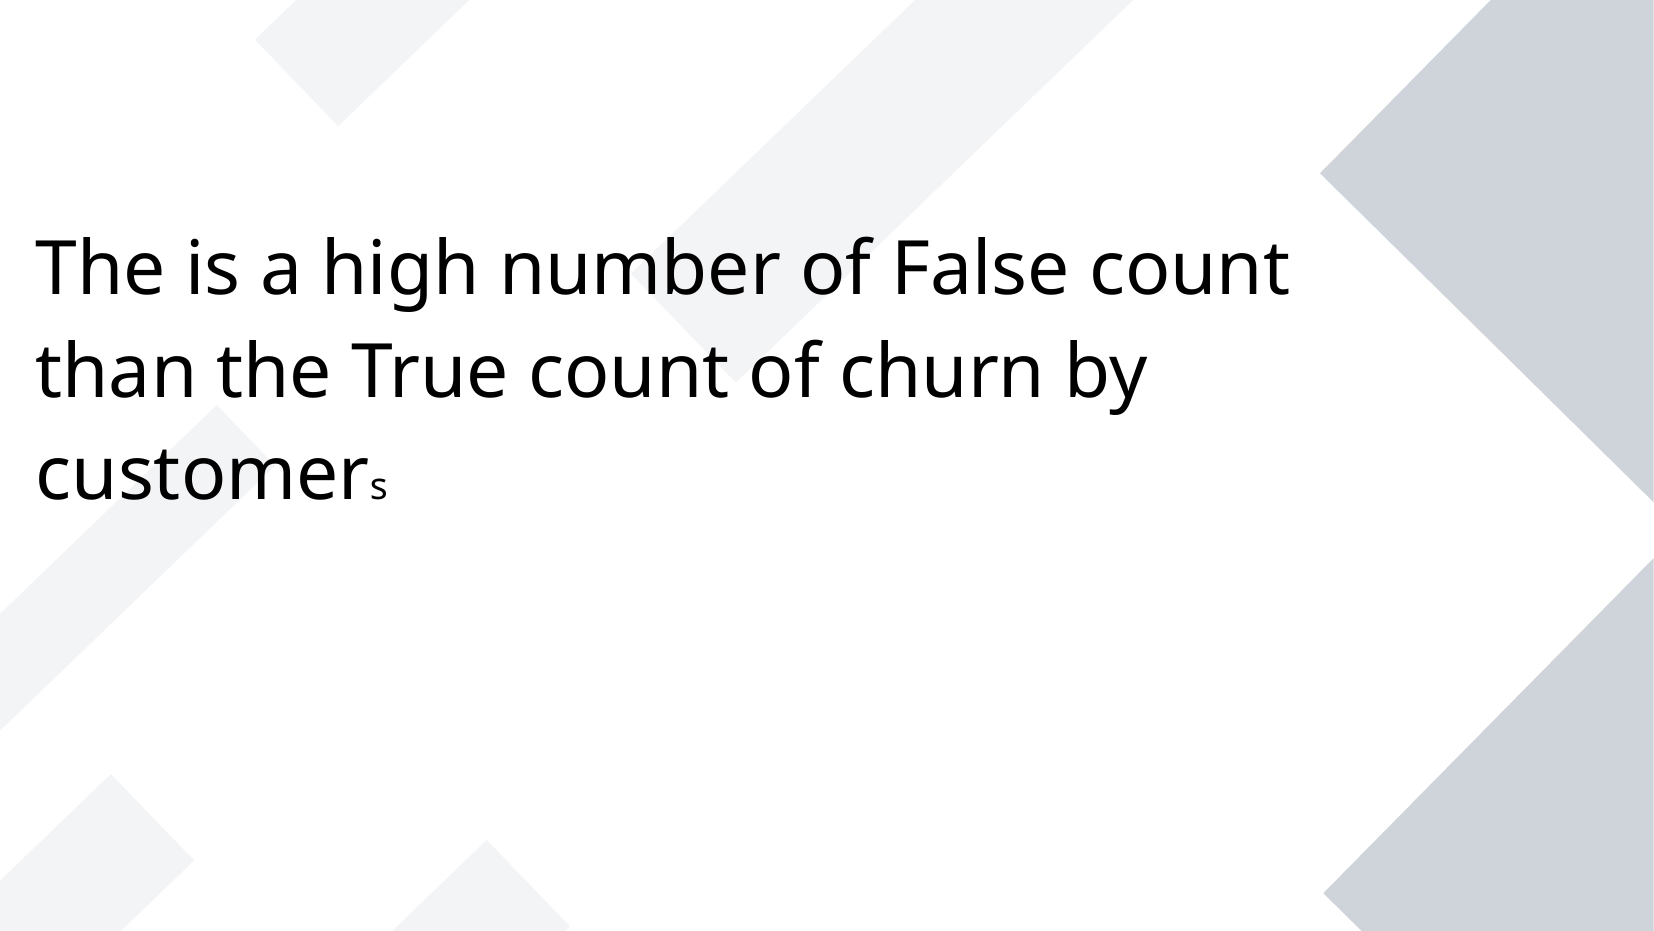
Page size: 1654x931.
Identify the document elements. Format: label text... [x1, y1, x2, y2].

text_box The is a high number of False count than the True count of churn by customers [21, 207, 1440, 529]
